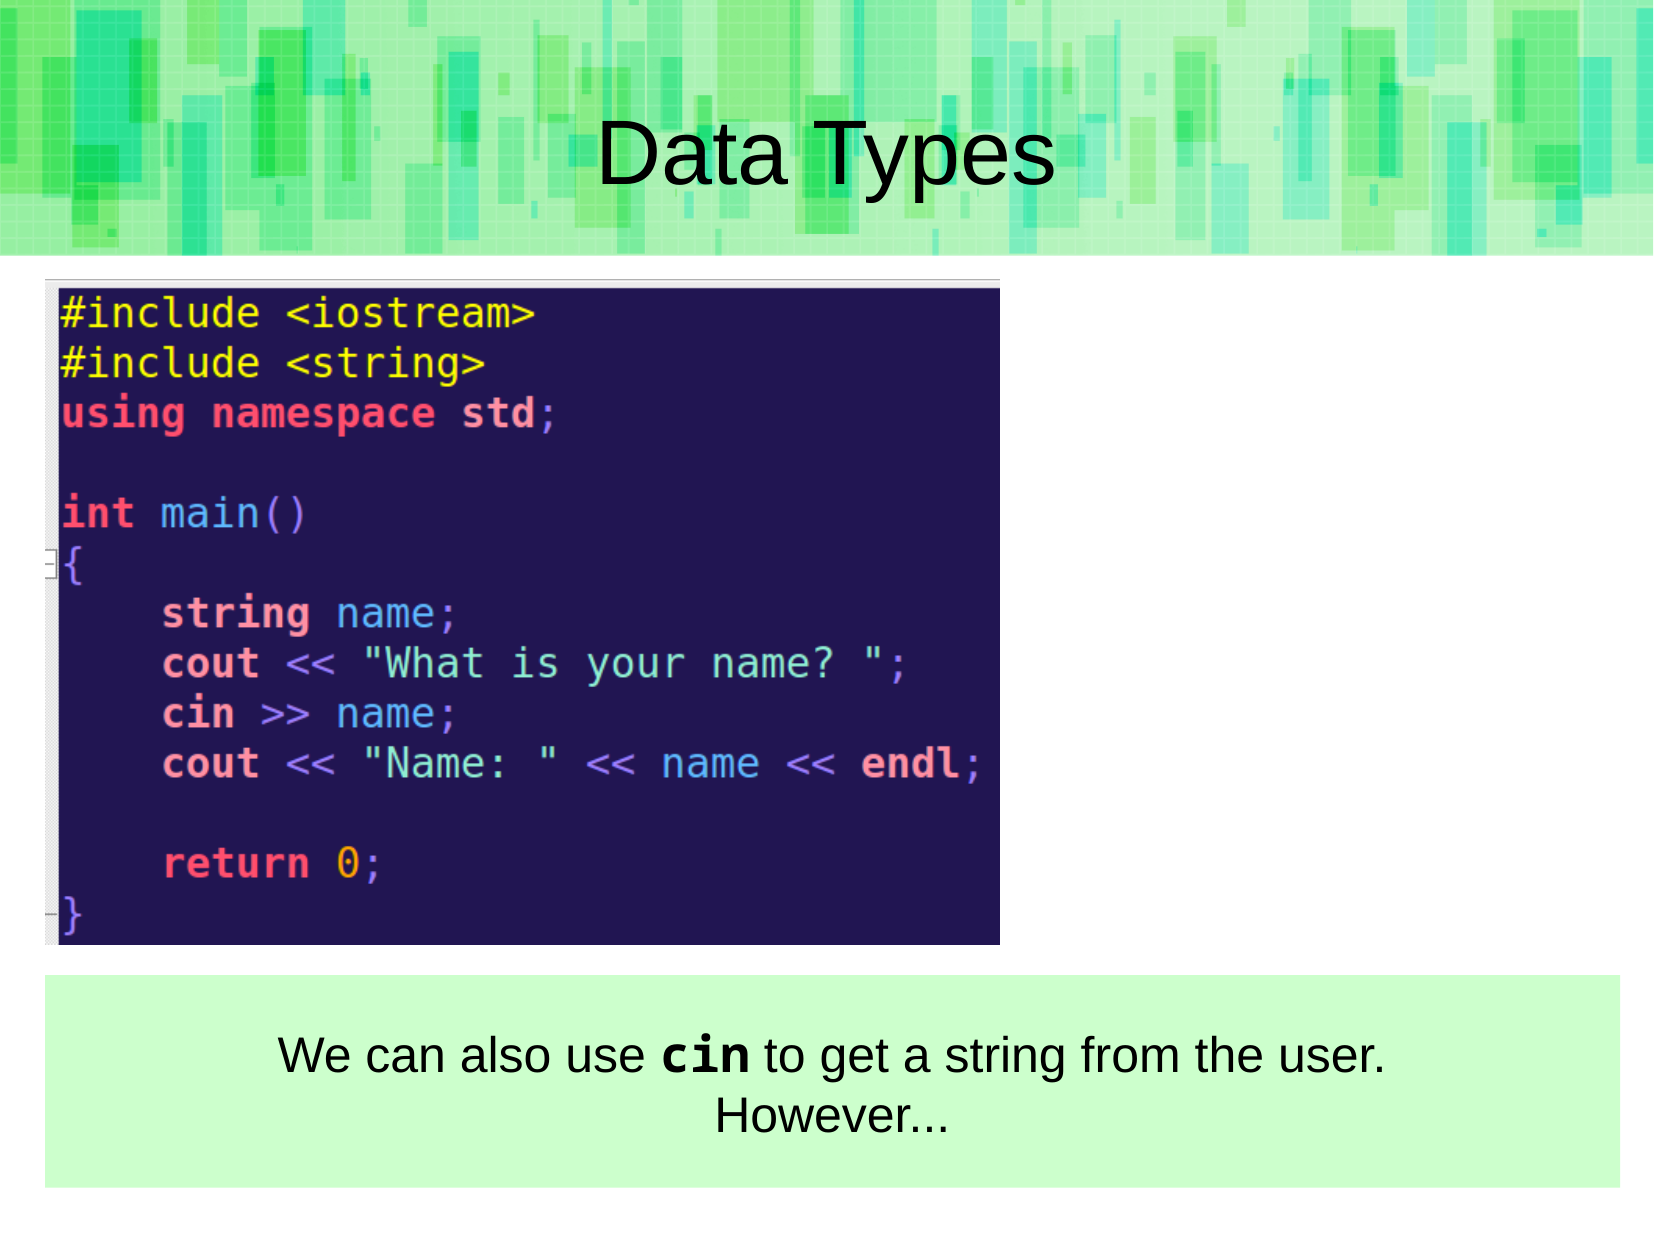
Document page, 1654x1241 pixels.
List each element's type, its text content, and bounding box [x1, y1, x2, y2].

text_box We can also use cin to get a string from the user. However... [45, 975, 1621, 1188]
title Data Types [82, 49, 1571, 257]
picture [0, 0, 1654, 1241]
